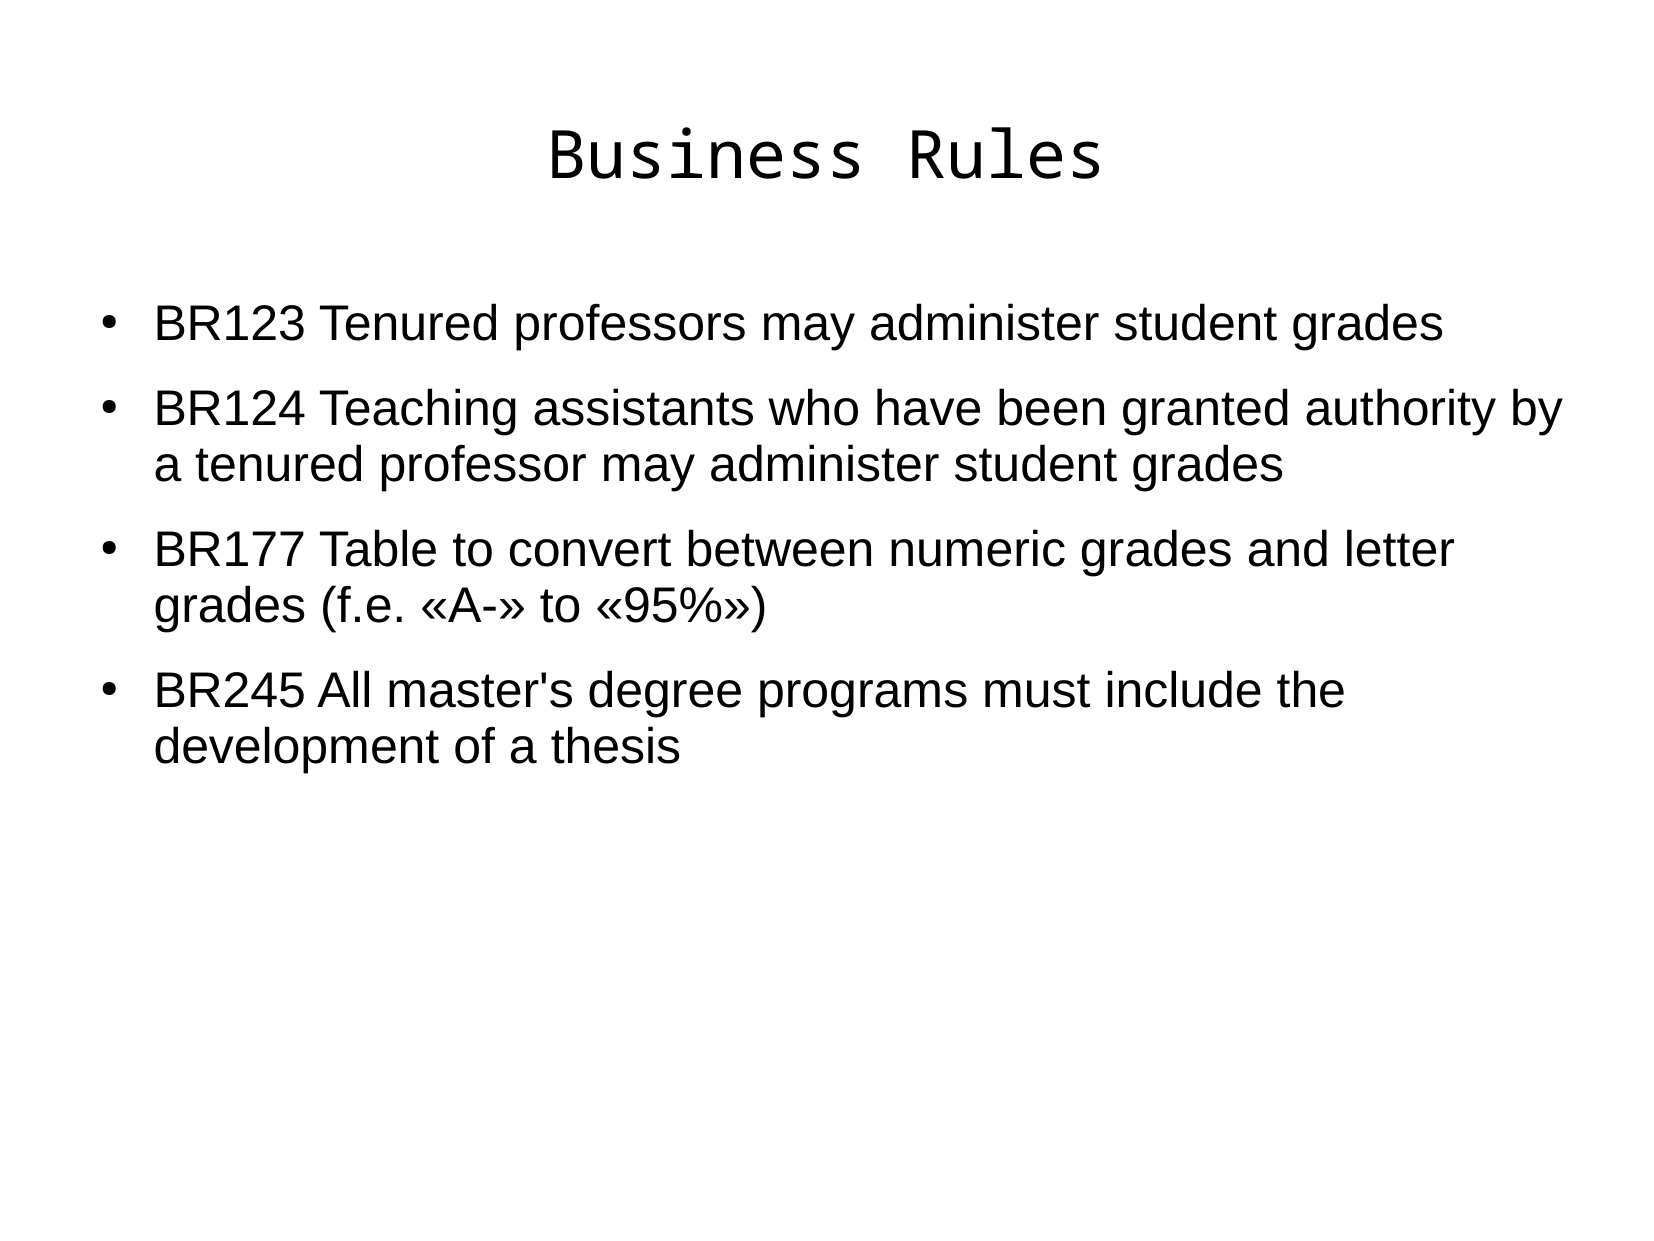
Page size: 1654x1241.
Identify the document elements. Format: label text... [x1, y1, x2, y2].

title Business Rules [82, 49, 1571, 257]
list BR123 Tenured professors may administer student grades BR124 Teaching assistants who have been granted authority by a tenured professor may administer student grades BR177 Table to convert between numeric grades and letter grades (f.e. «A-» to «95%») BR245 All master's degree programs must include the development of a thesis [82, 295, 1571, 993]
